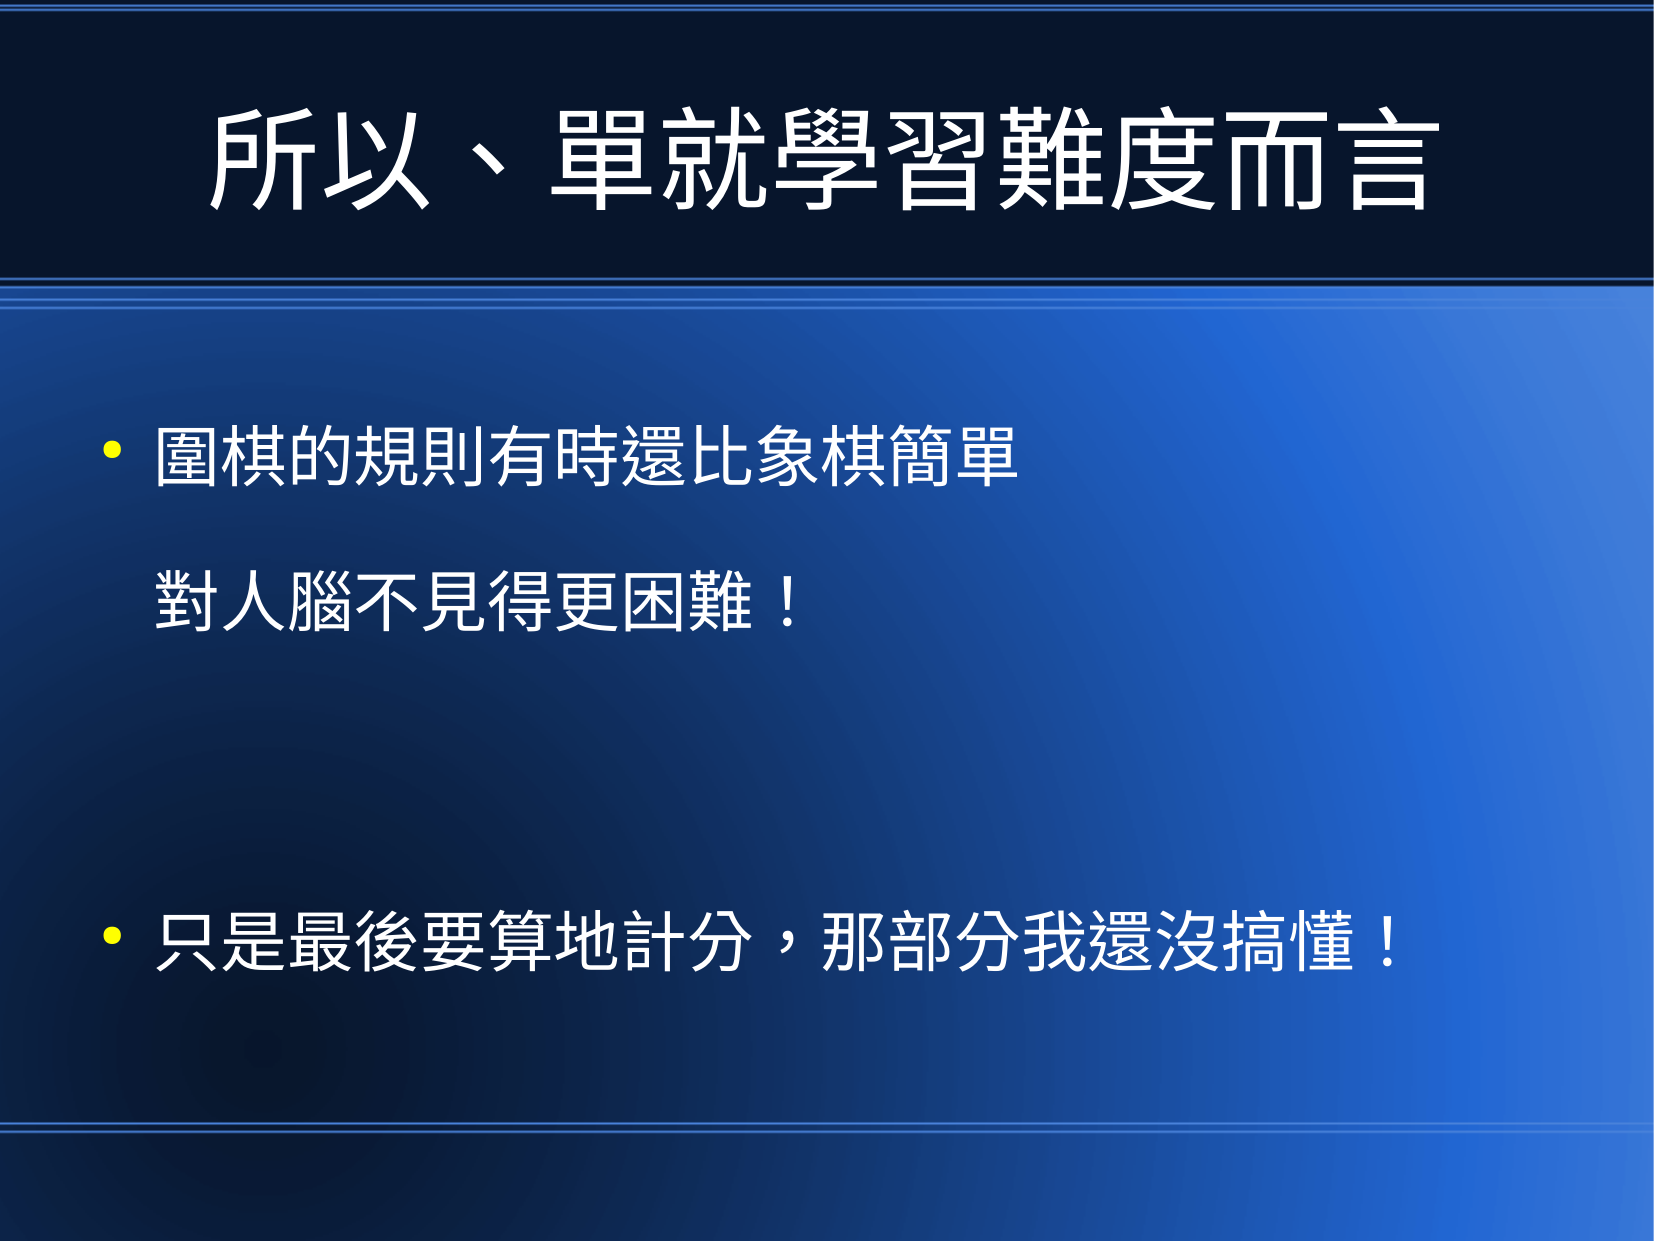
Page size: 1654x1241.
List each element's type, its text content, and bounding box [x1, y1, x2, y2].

list 圍棋的規則有時還比象棋簡單 對人腦不見得更困難！ 只是最後要算地計分，那部分我還沒搞懂！ [82, 355, 1571, 1241]
title 所以、單就學習難度而言 [82, 49, 1571, 257]
picture [0, 0, 1654, 1241]
